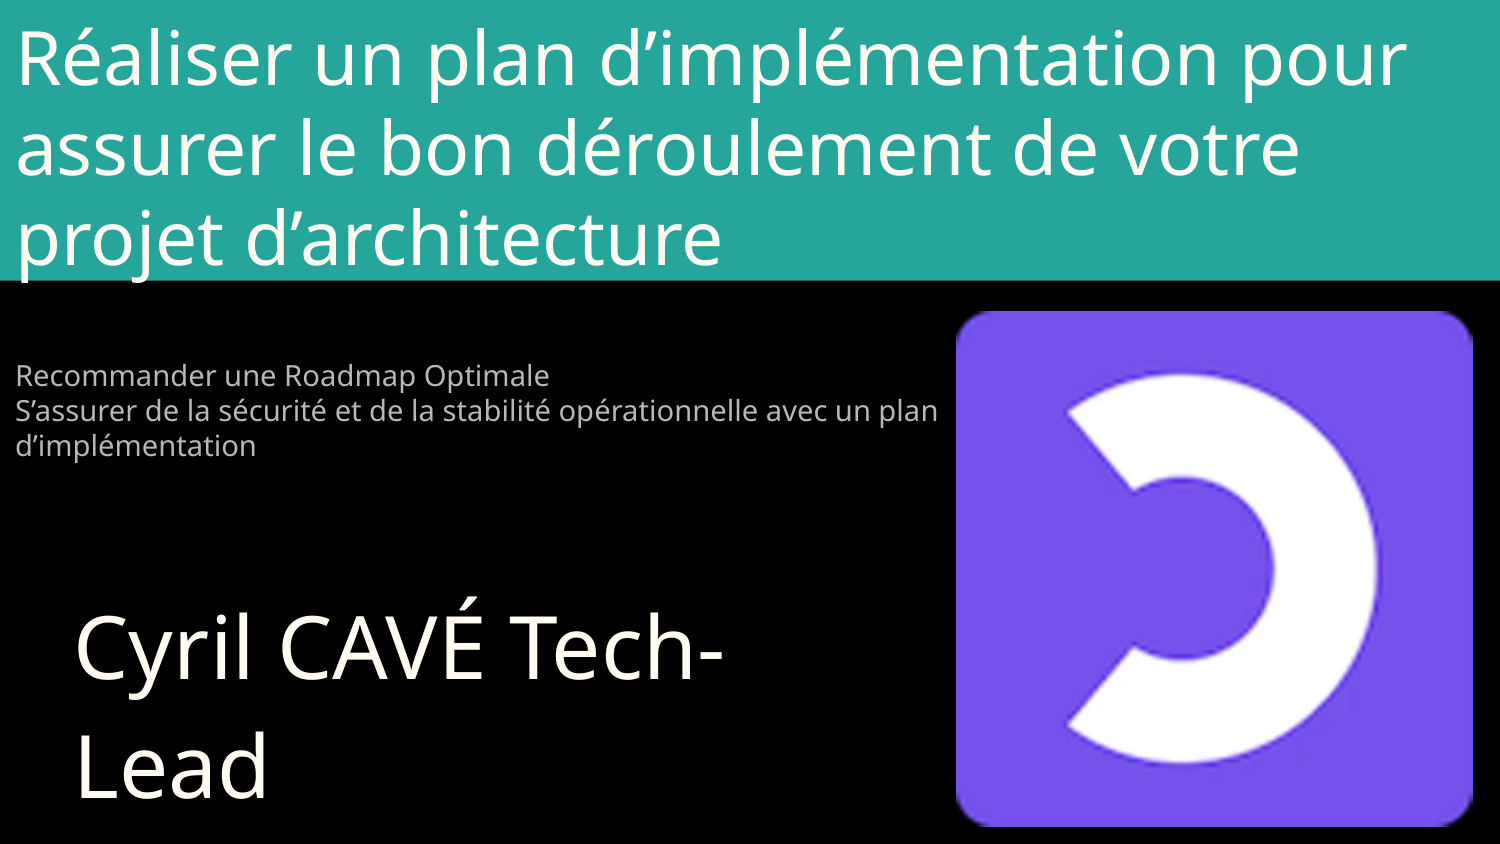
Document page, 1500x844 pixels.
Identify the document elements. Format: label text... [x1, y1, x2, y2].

title Réaliser un plan d’implémentation pour assurer le bon déroulement de votre projet d’architecture [0, 11, 1500, 296]
picture [956, 311, 1473, 827]
subtitle Recommander une Roadmap Optimale S’assurer de la sécurité et de la stabilité opérationnelle avec un plan d’implémentation [0, 342, 956, 473]
text_box Cyril CAVÉ Tech-Lead [59, 578, 911, 691]
